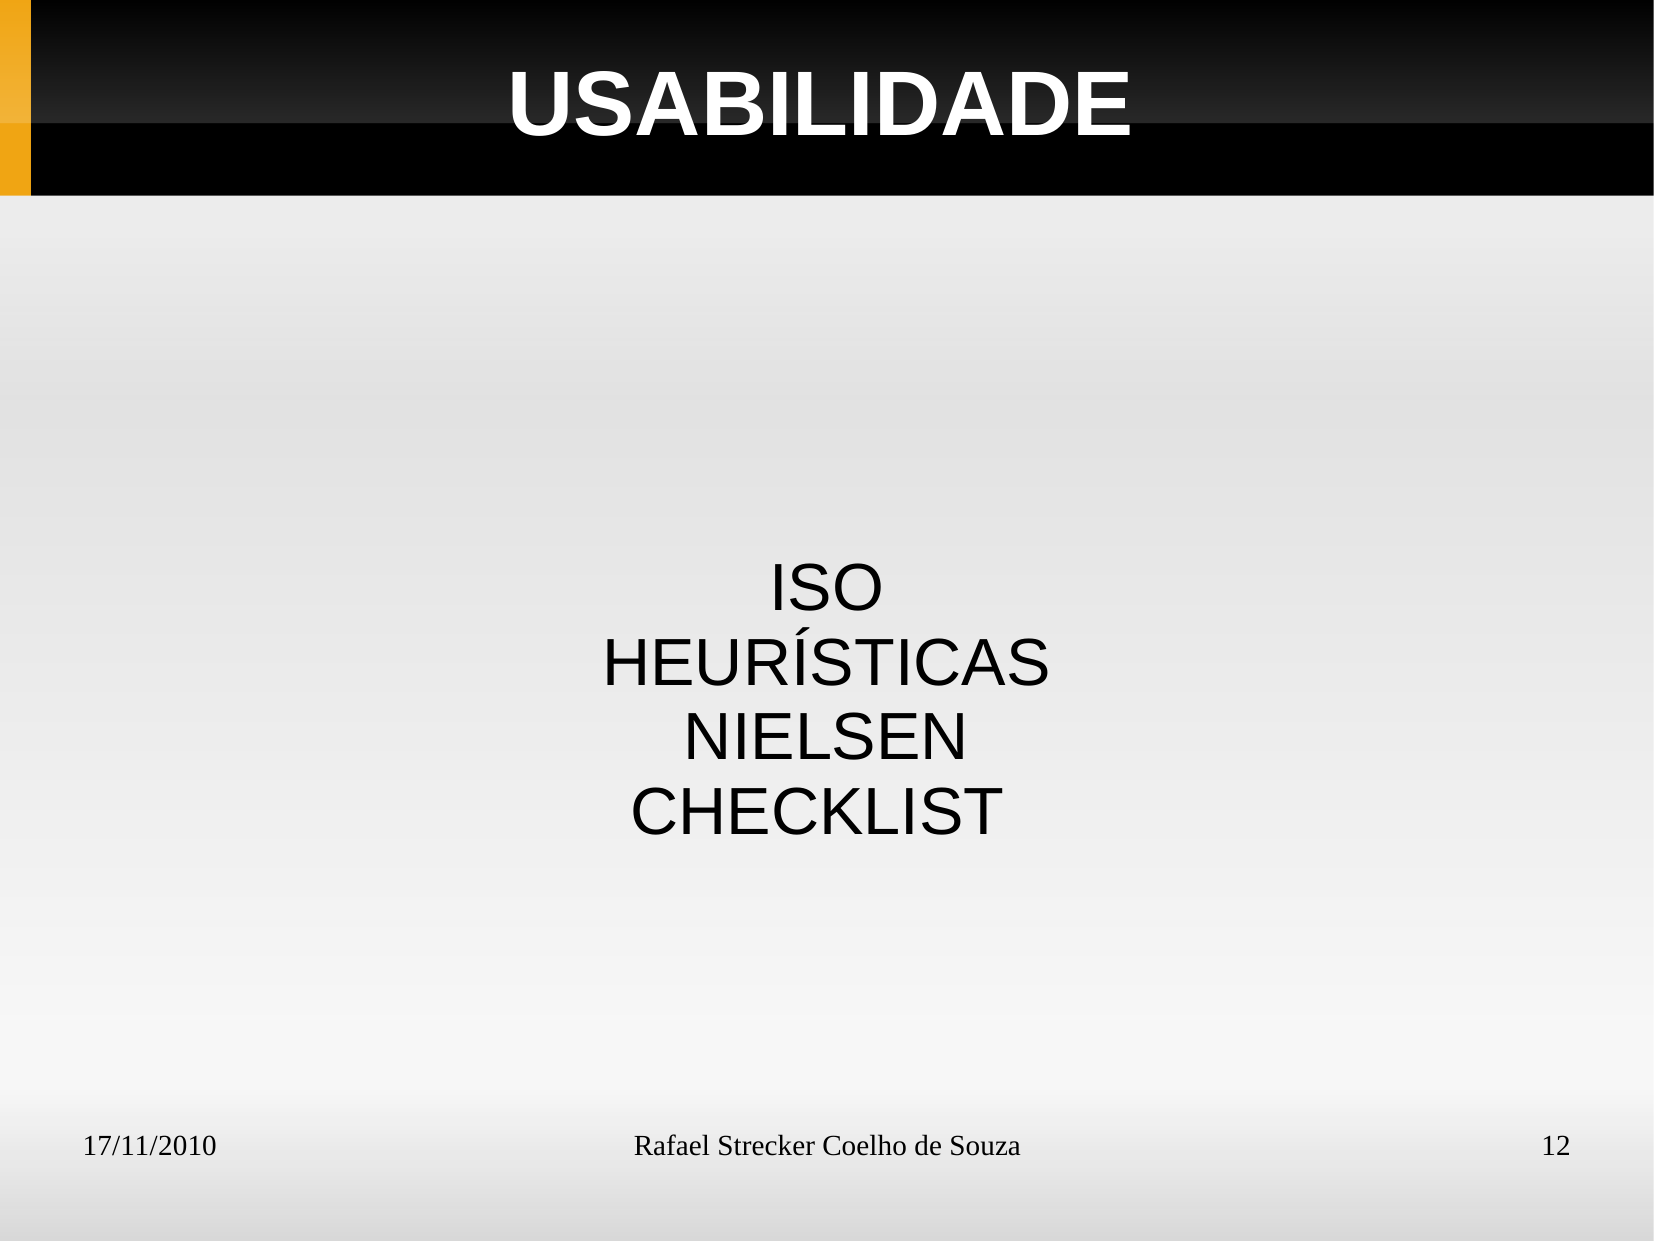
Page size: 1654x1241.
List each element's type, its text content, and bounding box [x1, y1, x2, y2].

title USABILIDADE [76, 7, 1565, 200]
picture [0, 0, 1654, 1241]
subtitle ISO HEURÍSTICAS NIELSEN CHECKLIST [82, 297, 1571, 1102]
